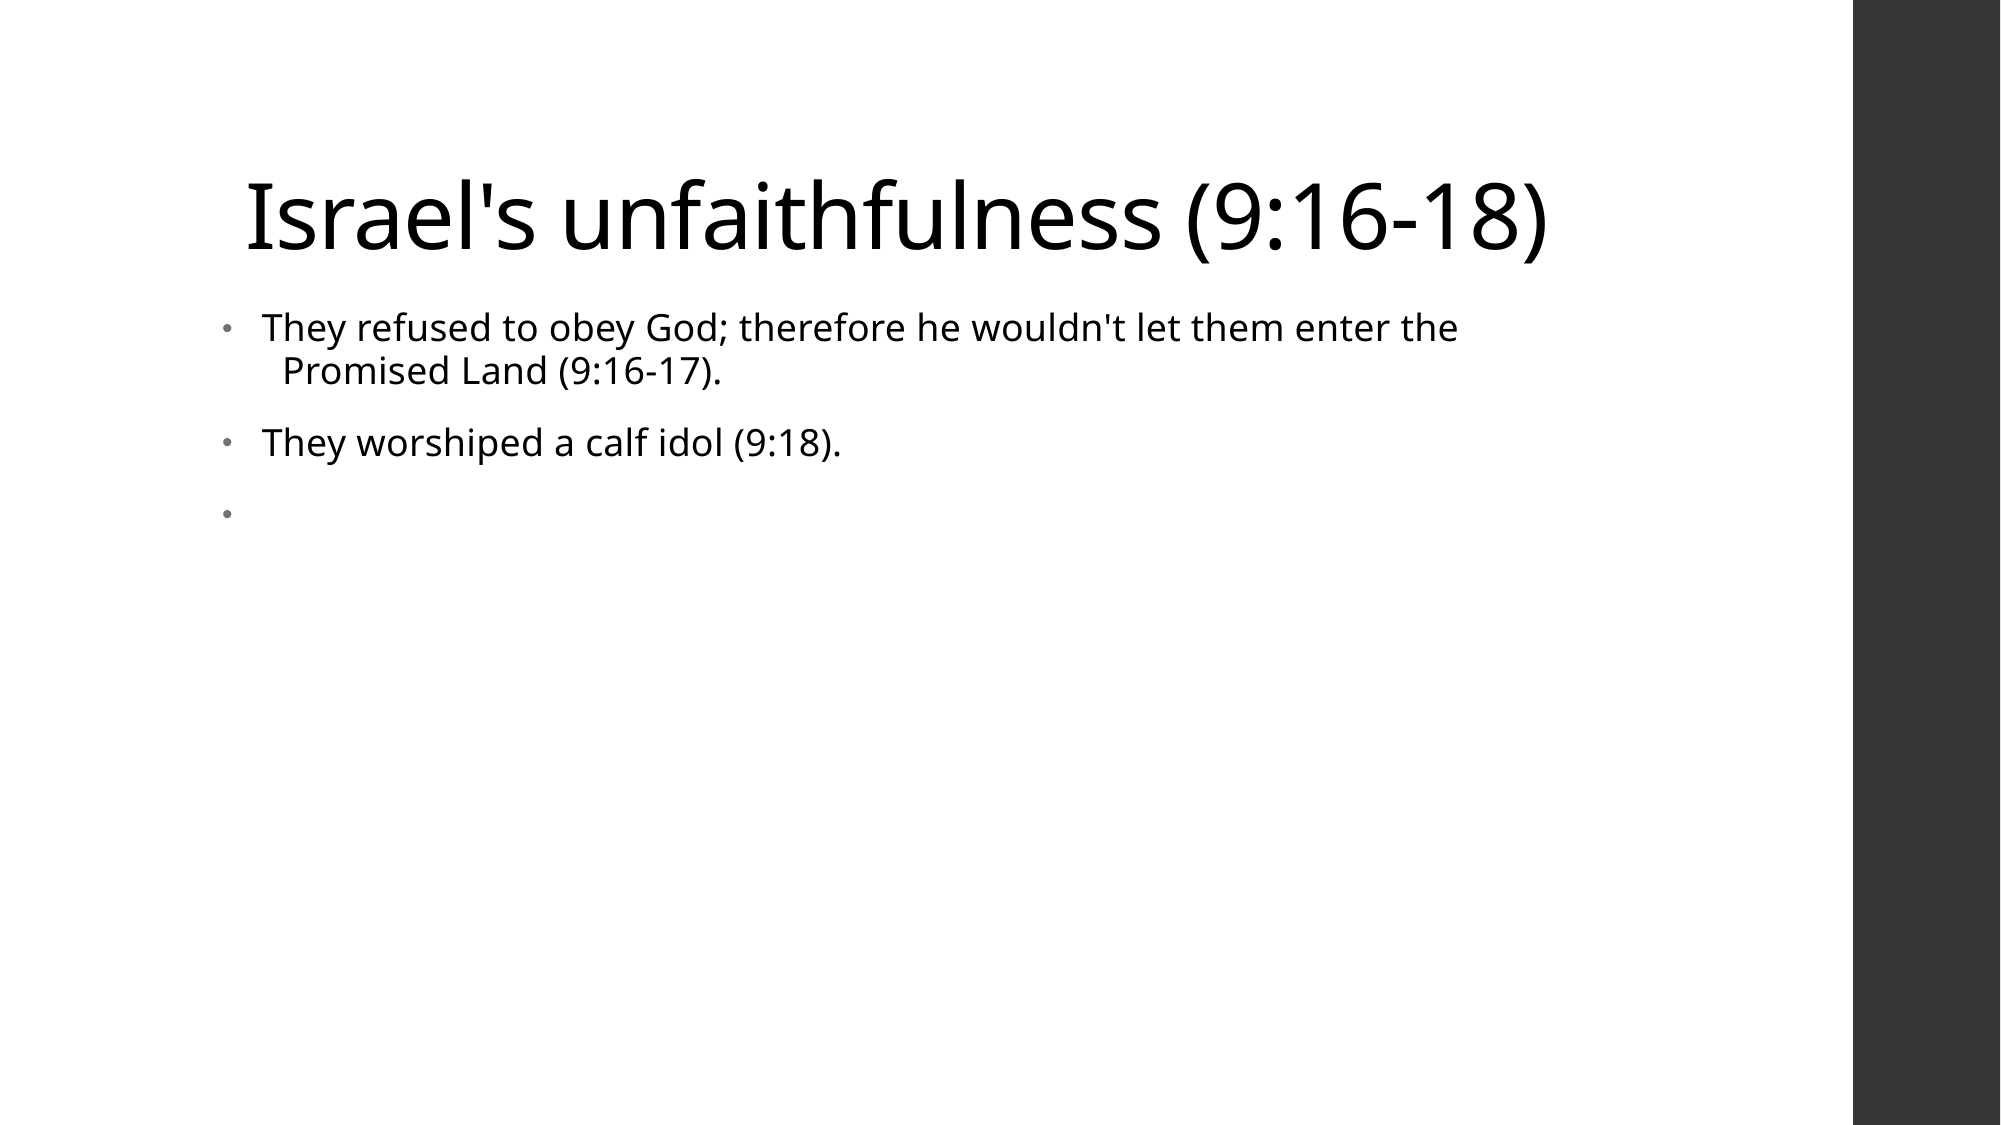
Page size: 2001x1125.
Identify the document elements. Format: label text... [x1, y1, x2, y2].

title Israel's unfaithfulness (9:16-18) [206, 60, 1797, 278]
list They refused to obey God; therefore he wouldn't let them enter the Promised Land (9:16-17). They worshiped a calf idol (9:18). [206, 299, 1617, 1014]
